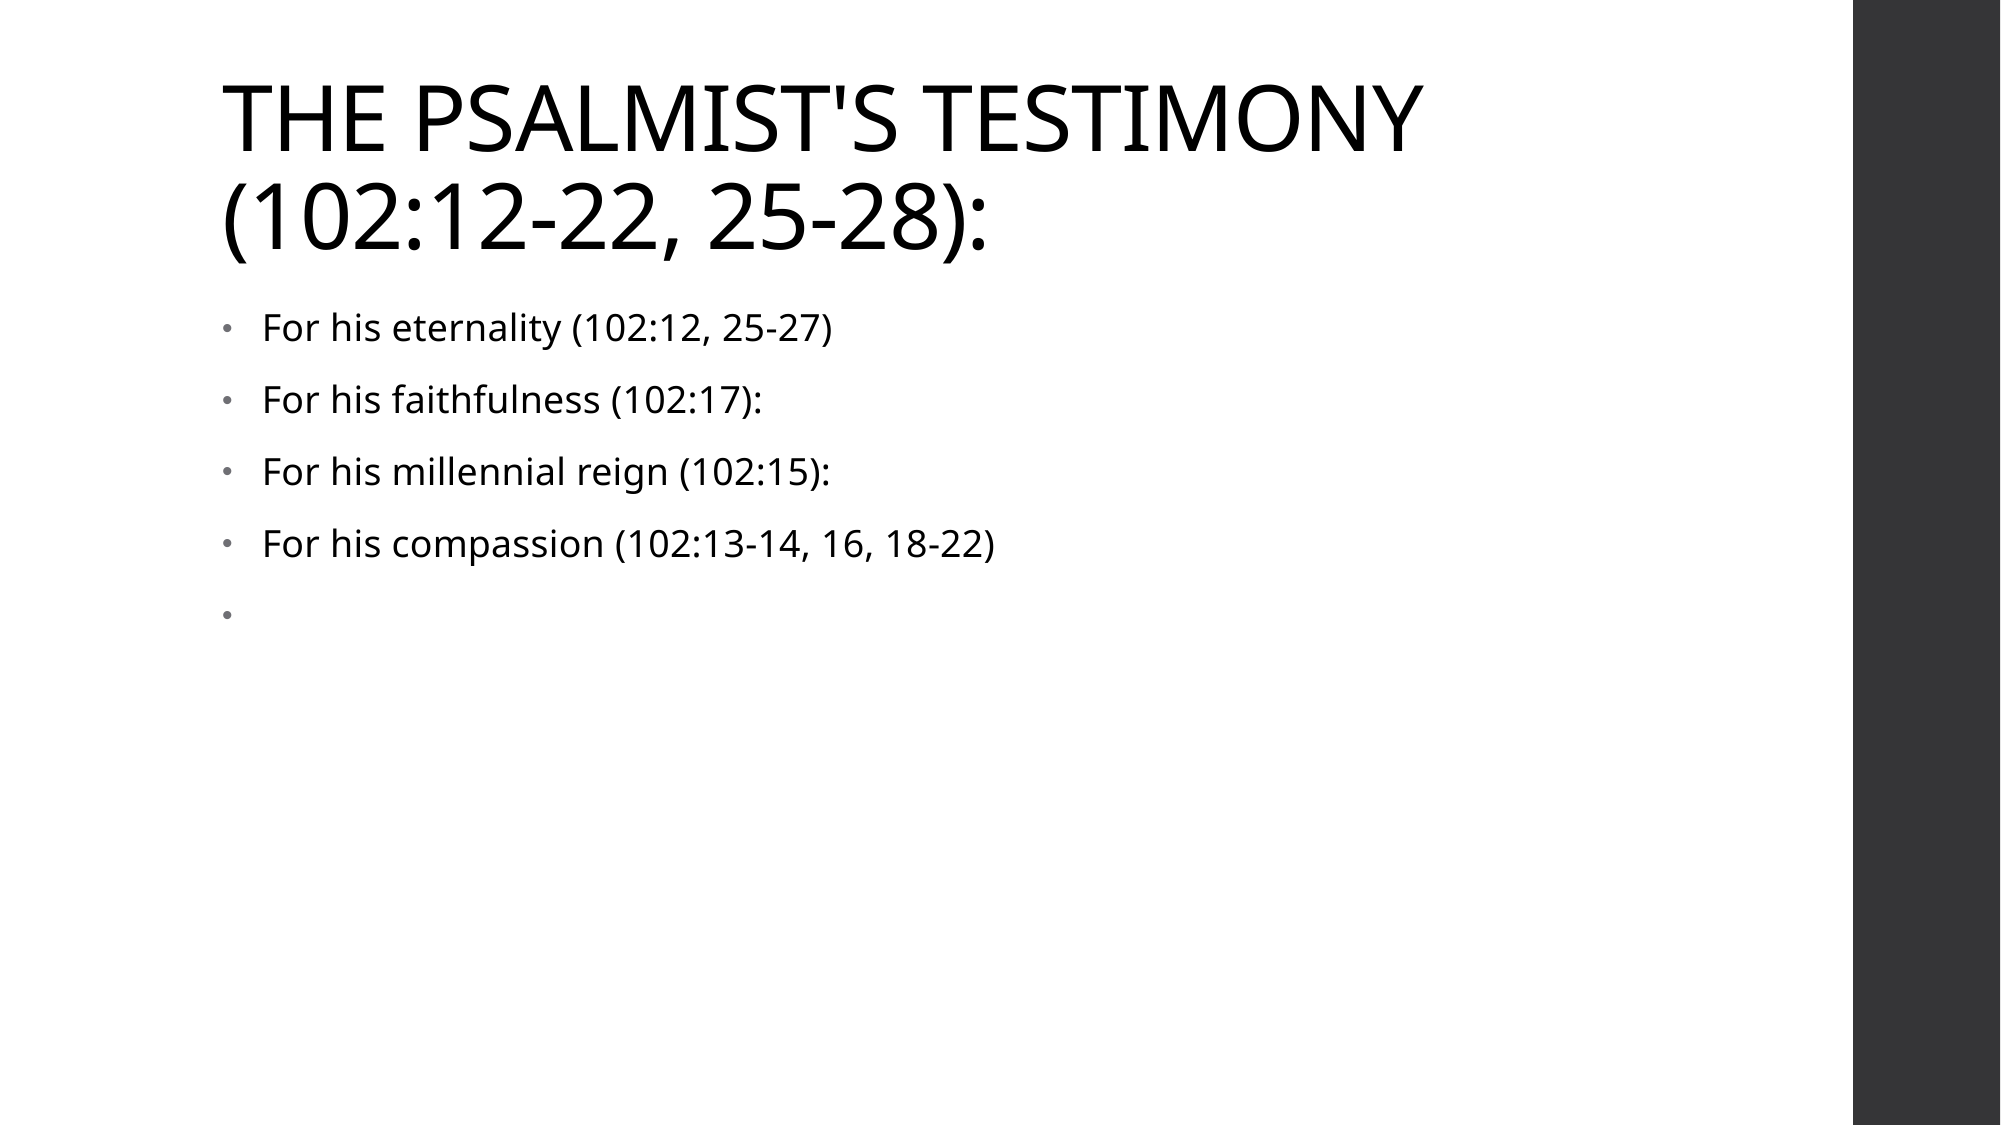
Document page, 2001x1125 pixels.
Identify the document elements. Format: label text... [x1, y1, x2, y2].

list For his eternality (102:12, 25-27) For his faithfulness (102:17): For his millennial reign (102:15): For his compassion (102:13-14, 16, 18-22) [206, 299, 1617, 1014]
title THE PSALMIST'S TESTIMONY (102:12-22, 25-28): [206, 60, 1797, 278]
